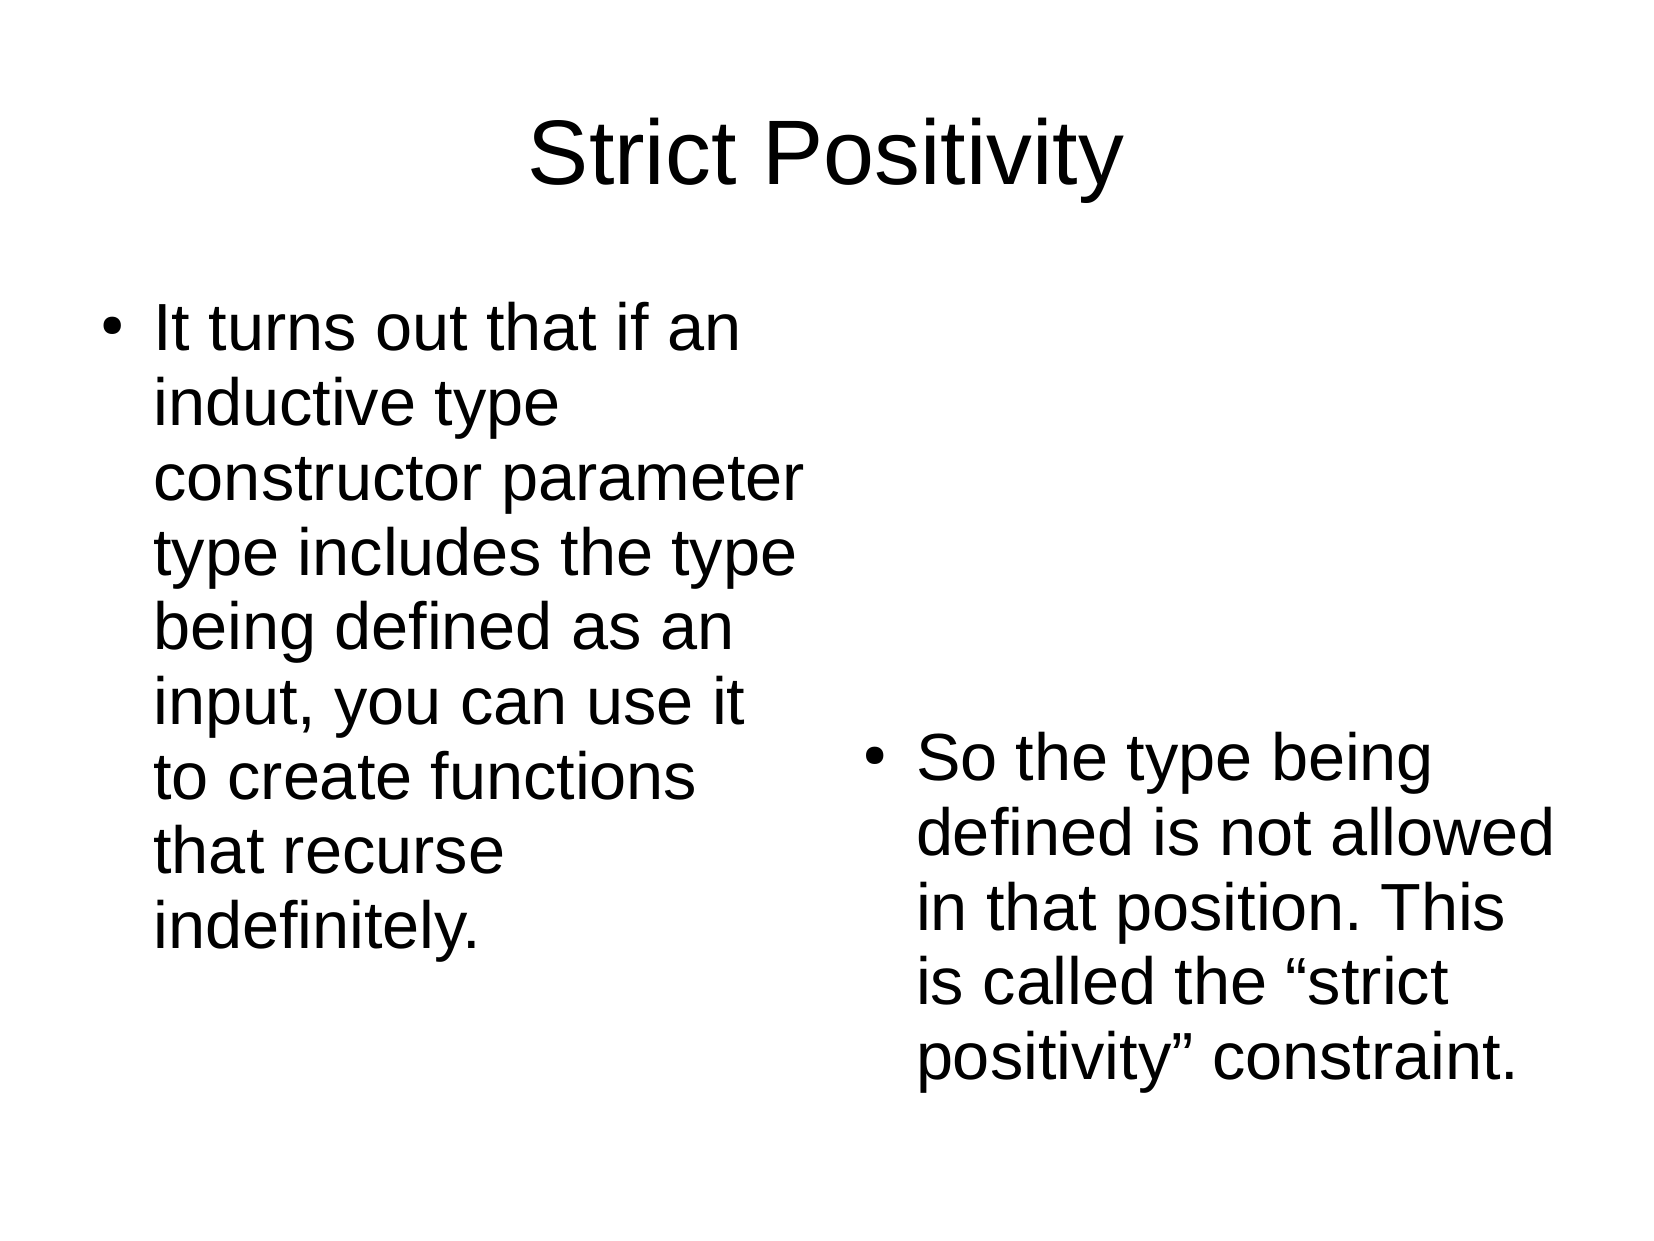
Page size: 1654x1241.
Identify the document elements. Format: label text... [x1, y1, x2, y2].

list It turns out that if an inductive type constructor parameter type includes the type being defined as an input, you can use it to create functions that recurse indefinitely. [82, 290, 809, 1109]
list So the type being defined is not allowed in that position. This is called the “strict positivity” constraint. [845, 720, 1572, 1139]
title Strict Positivity [82, 49, 1571, 257]
